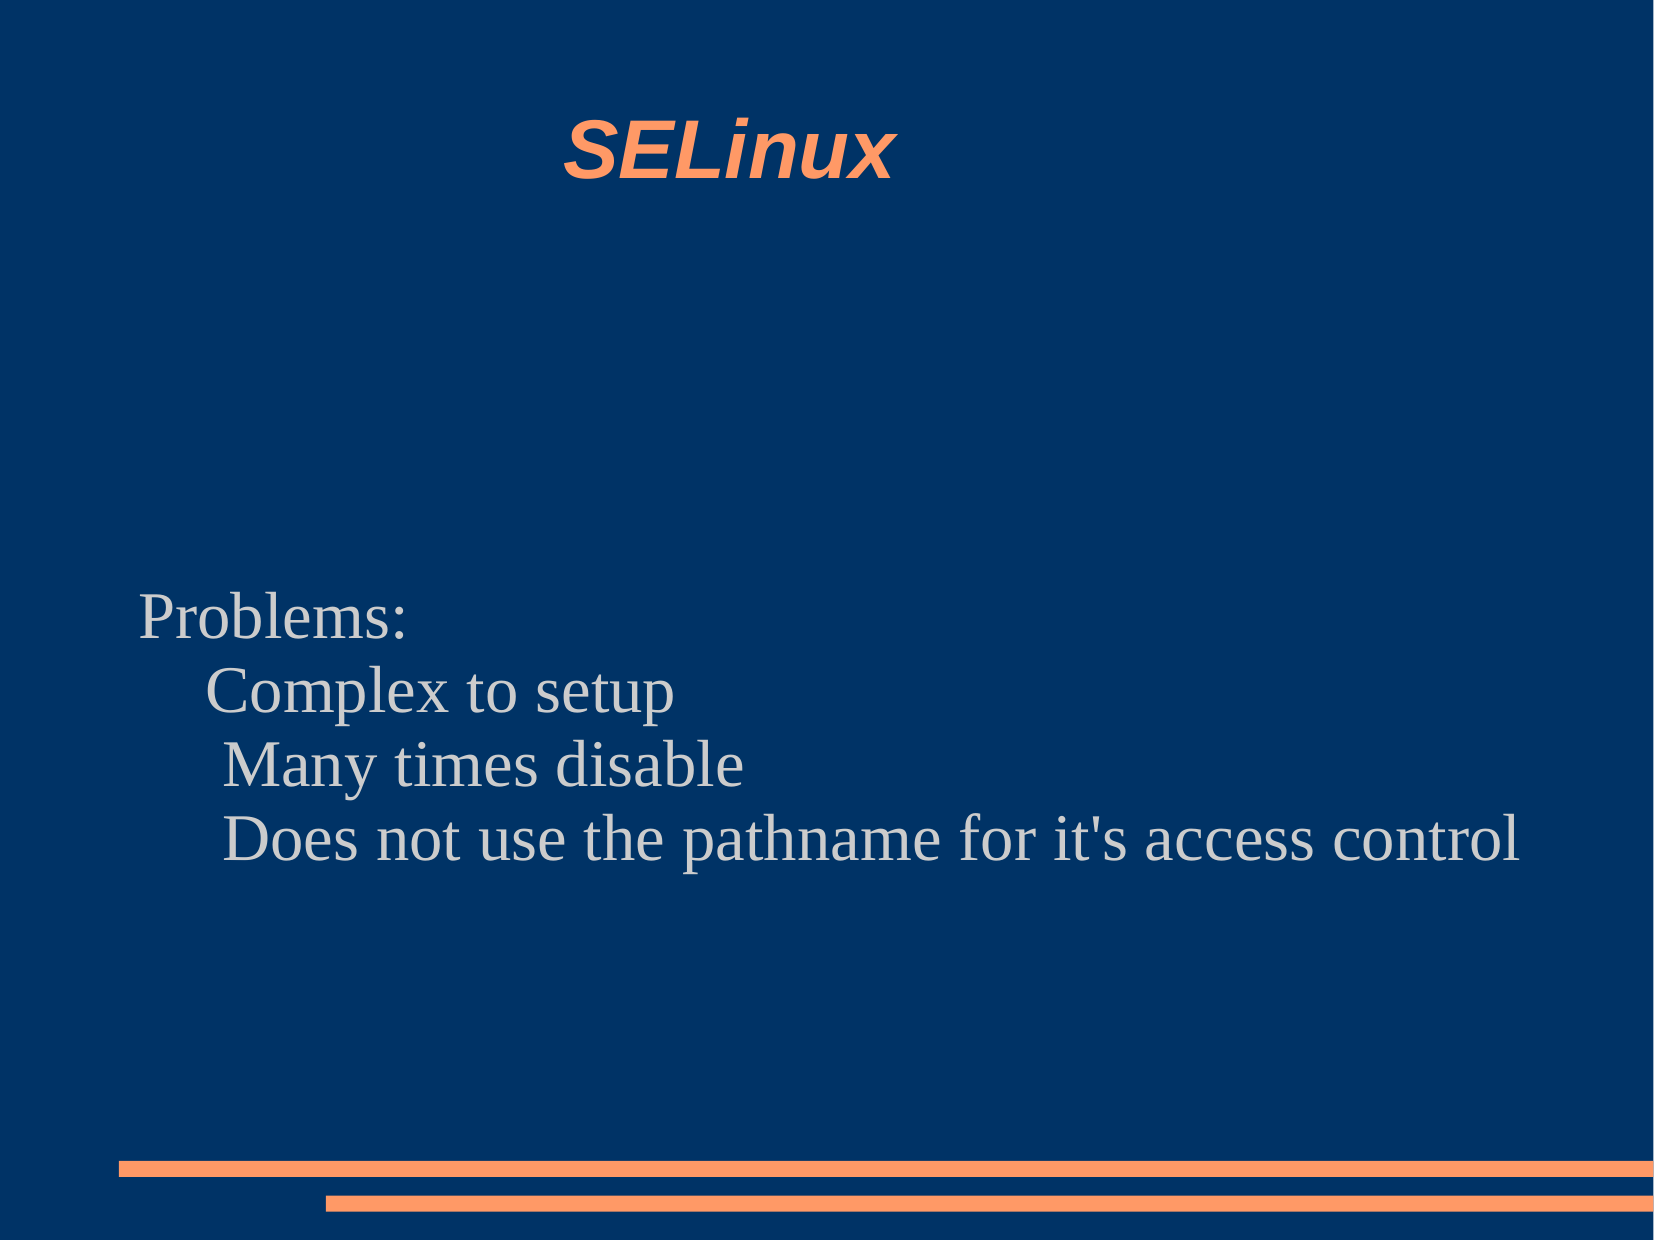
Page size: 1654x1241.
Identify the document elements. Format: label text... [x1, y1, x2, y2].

title SELinux [121, 46, 1534, 254]
subtitle Problems: Complex to setup Many times disable Does not use the pathname for it's access control [121, 322, 1561, 1133]
